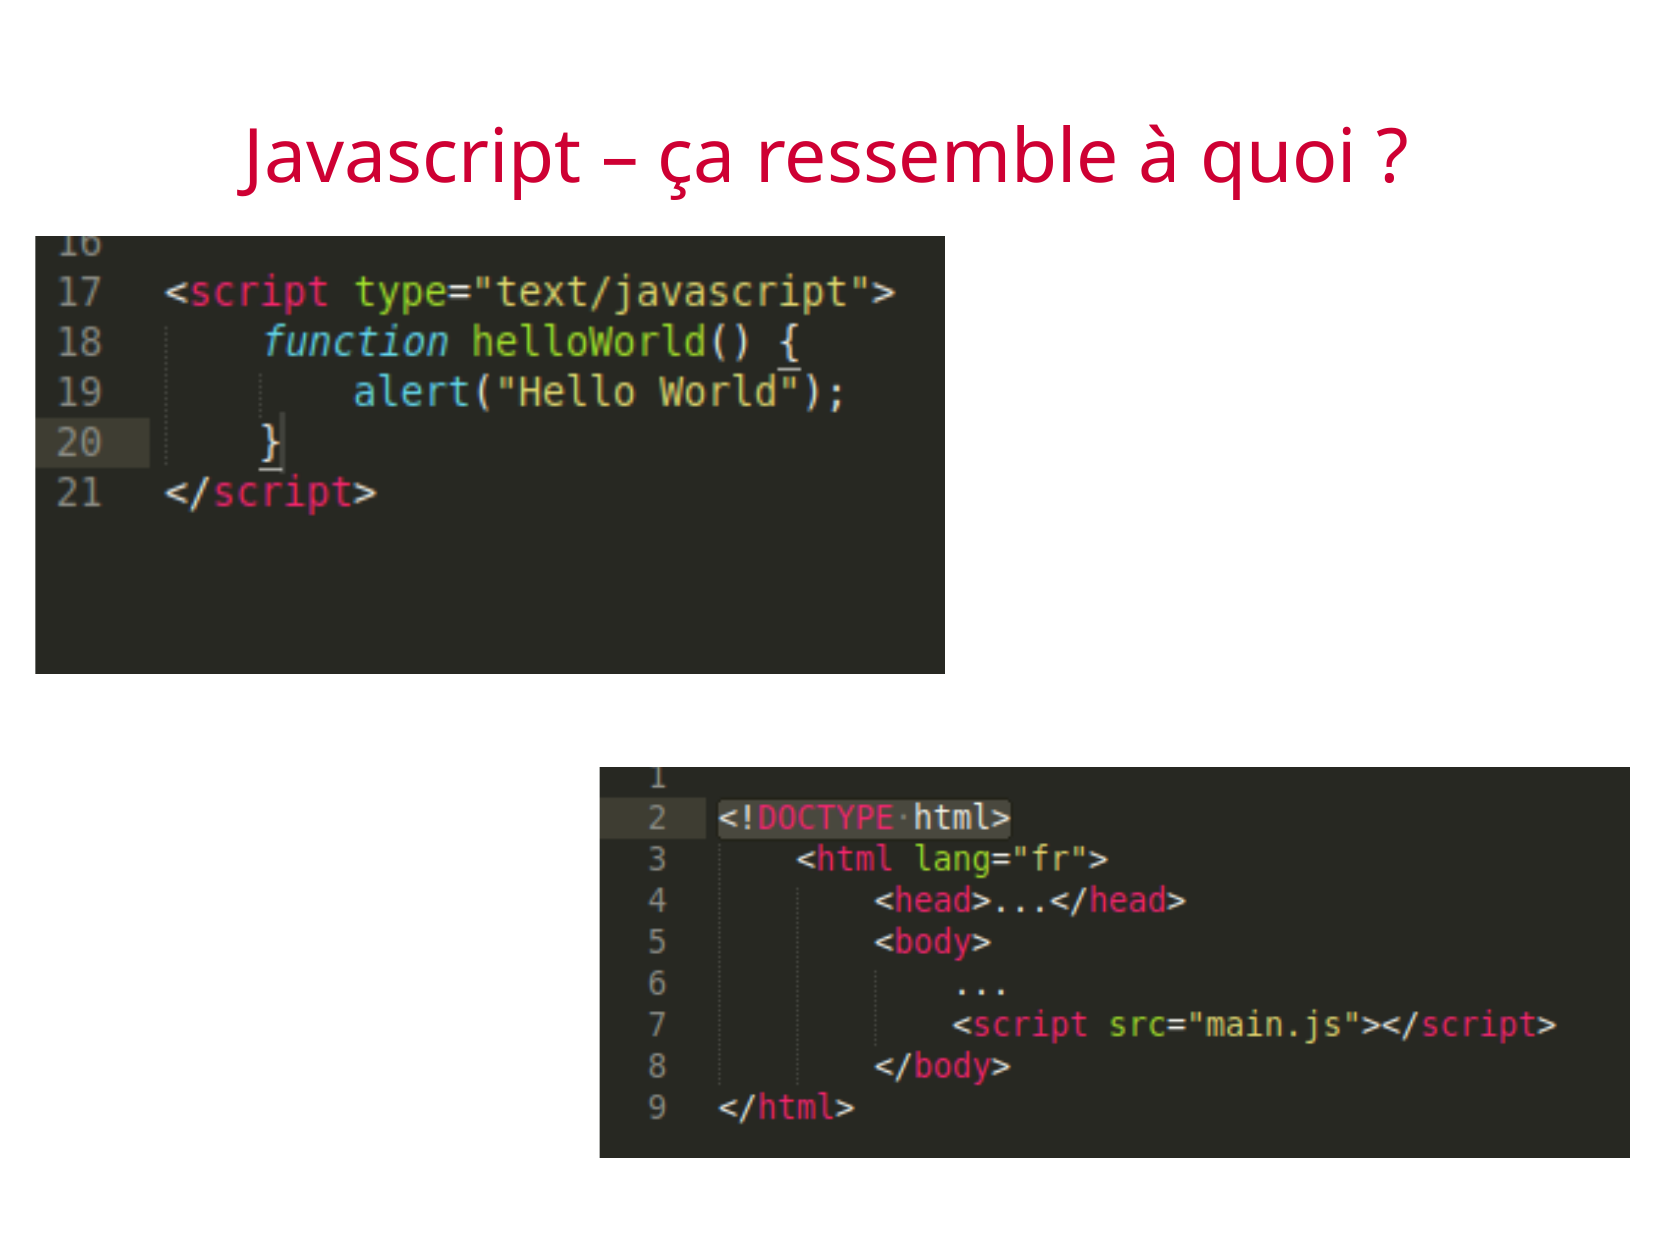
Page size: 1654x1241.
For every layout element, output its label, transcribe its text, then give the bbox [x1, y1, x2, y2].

picture [35, 236, 945, 674]
picture [599, 767, 1630, 1158]
title Javascript – ça ressemble à quoi ? [82, 49, 1571, 257]
